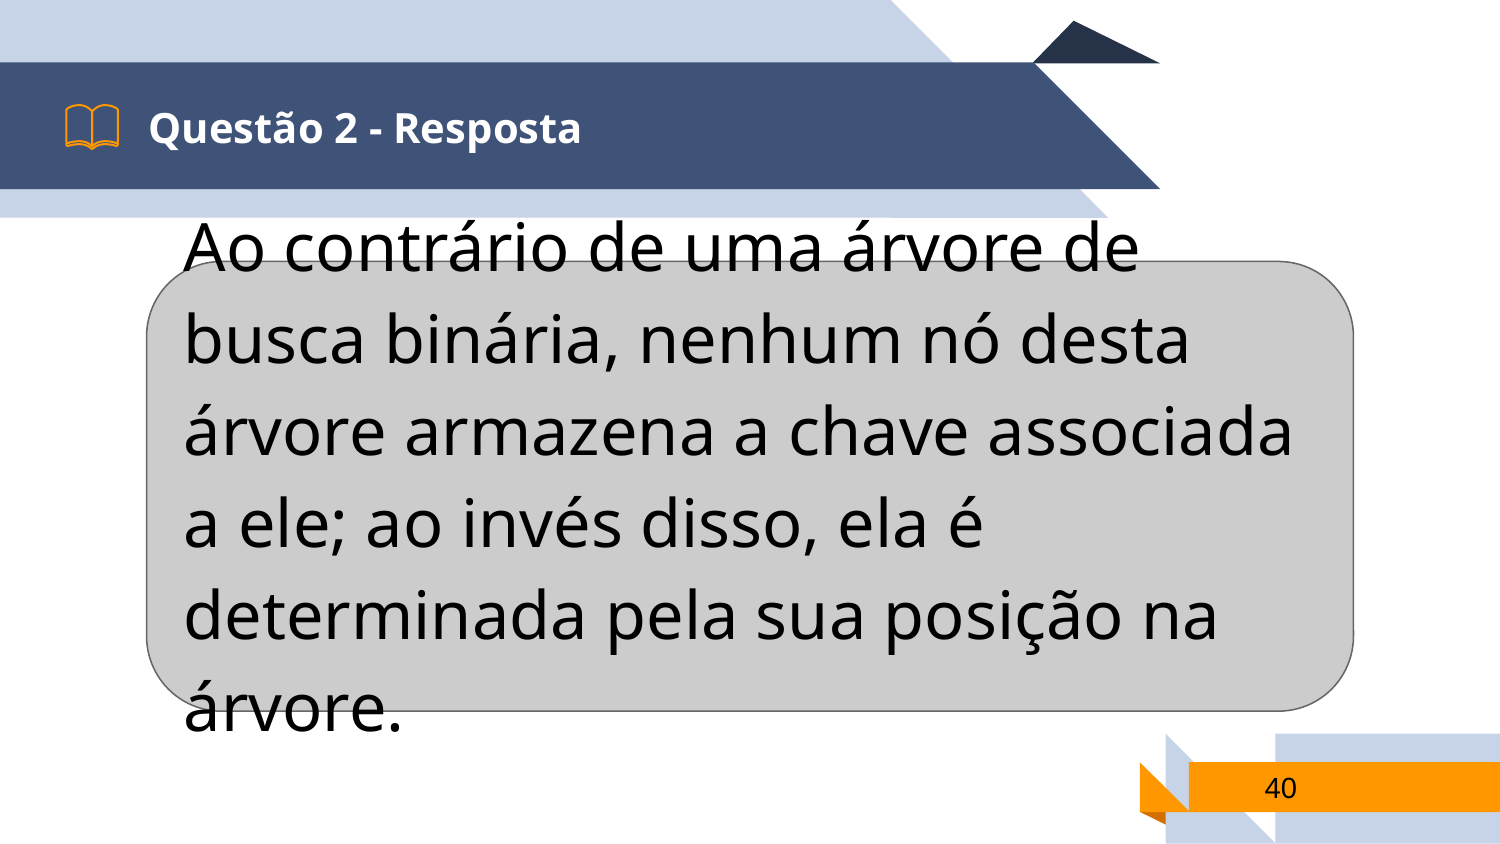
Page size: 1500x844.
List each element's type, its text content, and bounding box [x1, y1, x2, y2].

title Questão 2 - Resposta [133, 64, 997, 190]
slide_number <number> [1249, 760, 1494, 813]
text_box Ao contrário de uma árvore de busca binária, nenhum nó desta árvore armazena a chave associada a ele; ao invés disso, ela é determinada pela sua posição na árvore. [146, 261, 1354, 712]
